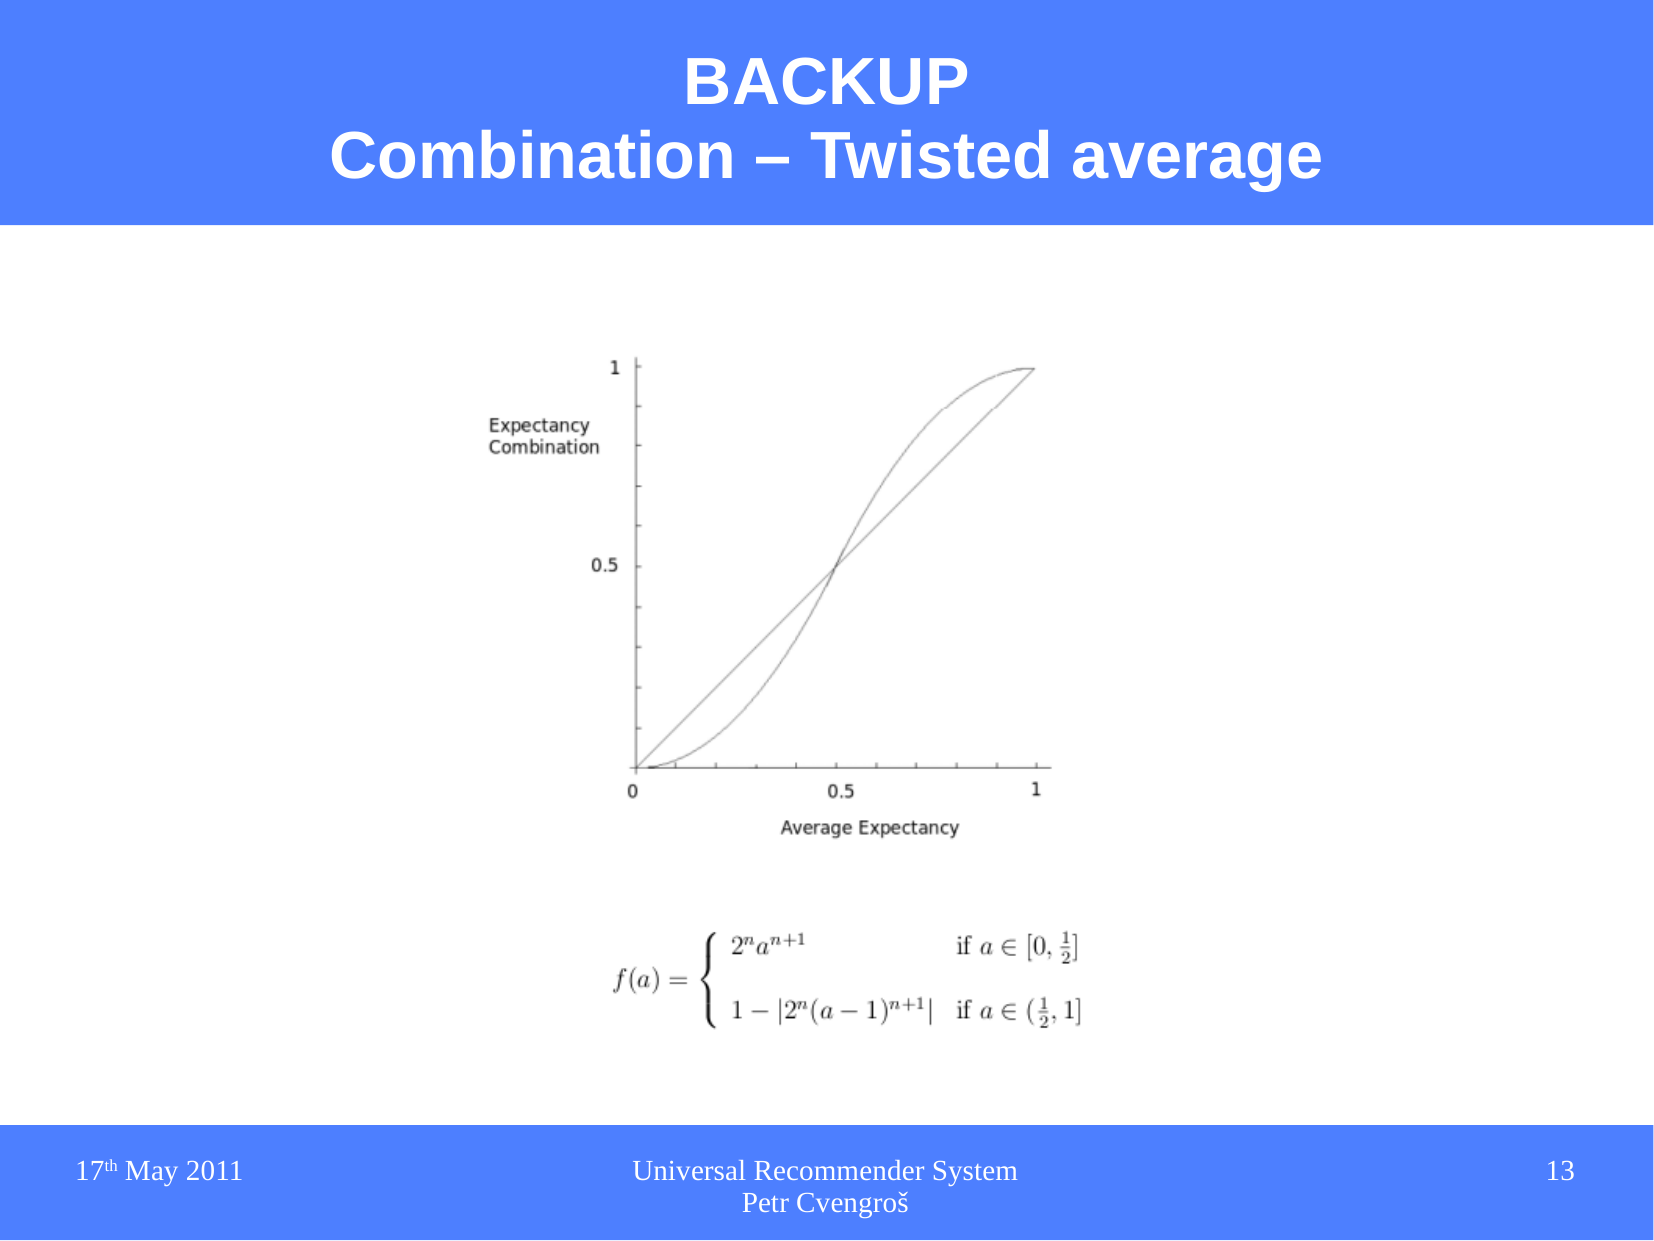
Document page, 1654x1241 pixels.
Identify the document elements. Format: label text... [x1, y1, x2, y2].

picture [450, 337, 1088, 852]
title BACKUP Combination – Twisted average [82, 32, 1571, 205]
picture [562, 909, 1110, 1051]
